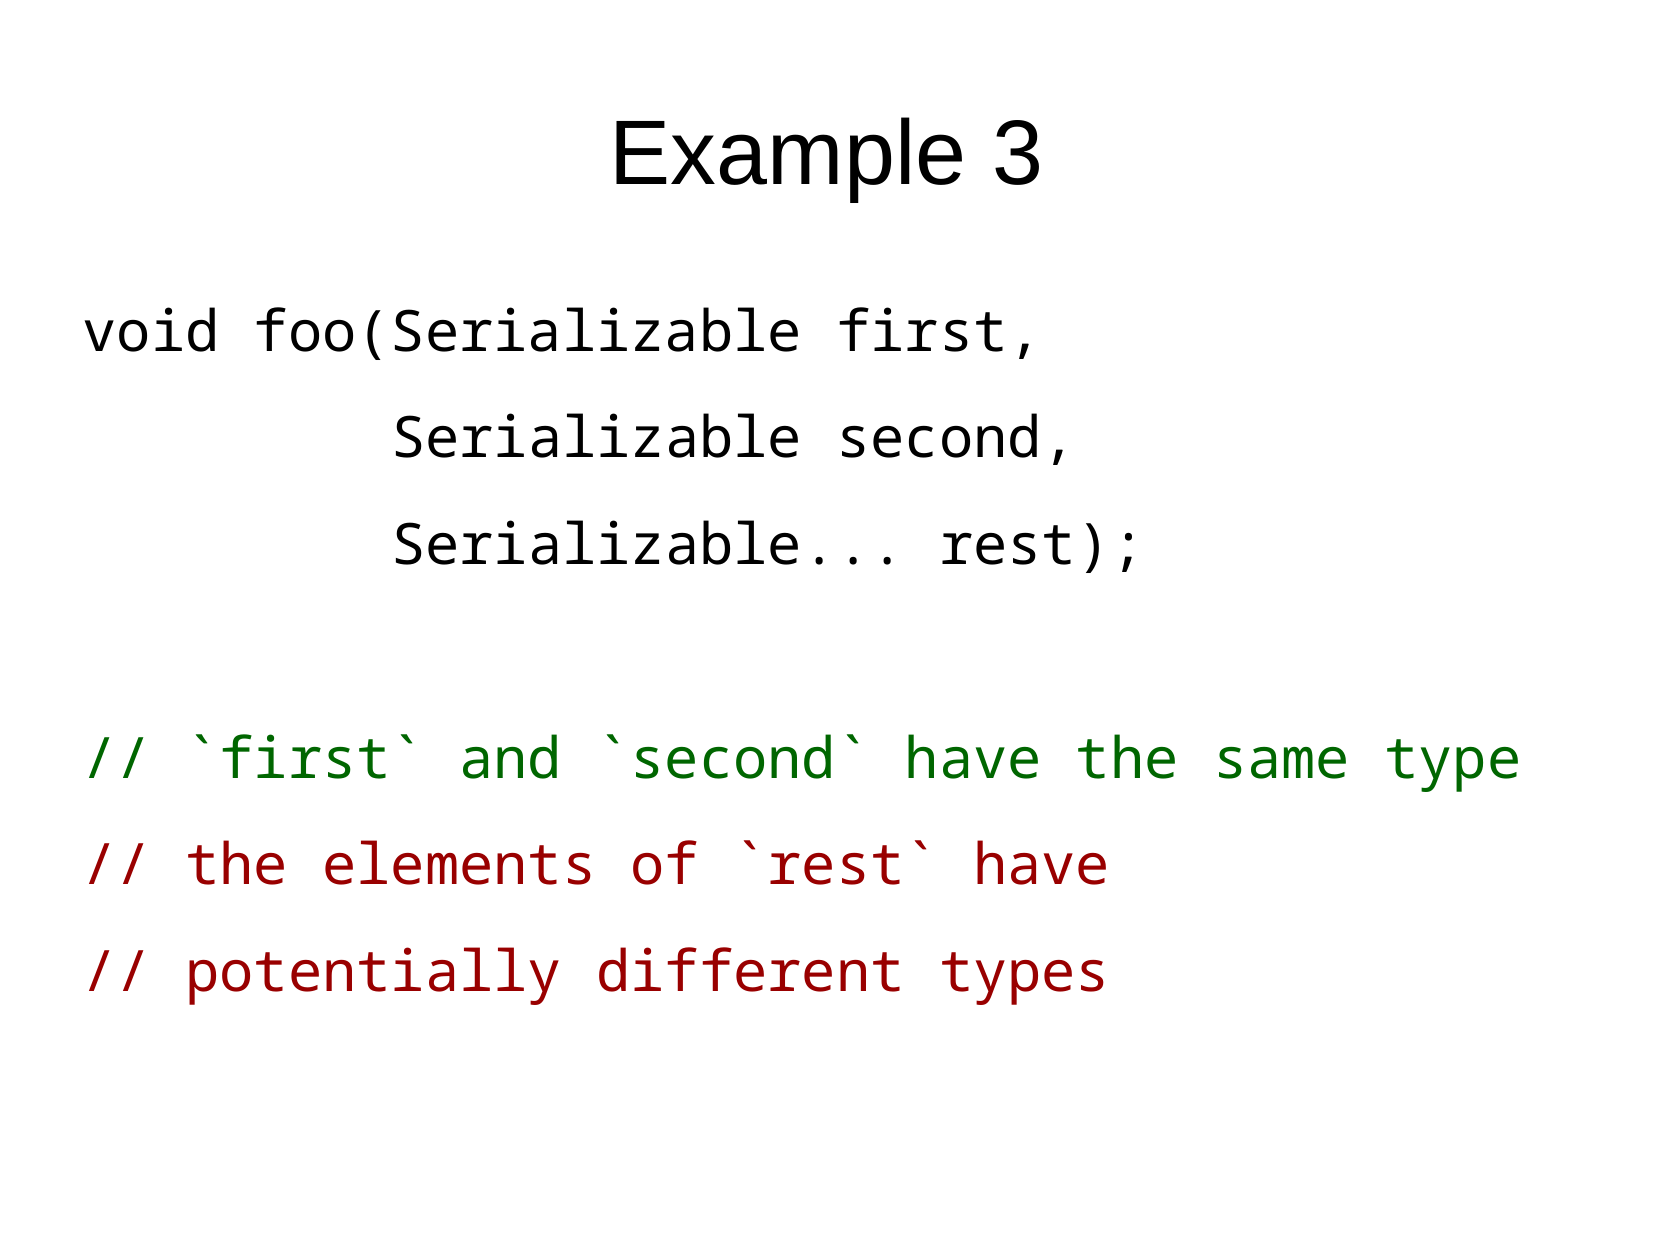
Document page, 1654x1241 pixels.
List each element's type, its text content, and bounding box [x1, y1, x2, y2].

title Example 3 [82, 49, 1571, 257]
list void foo(Serializable first, Serializable second, Serializable... rest); // `first` and `second` have the same type // the elements of `rest` have // potentially different types [82, 290, 1571, 1010]
